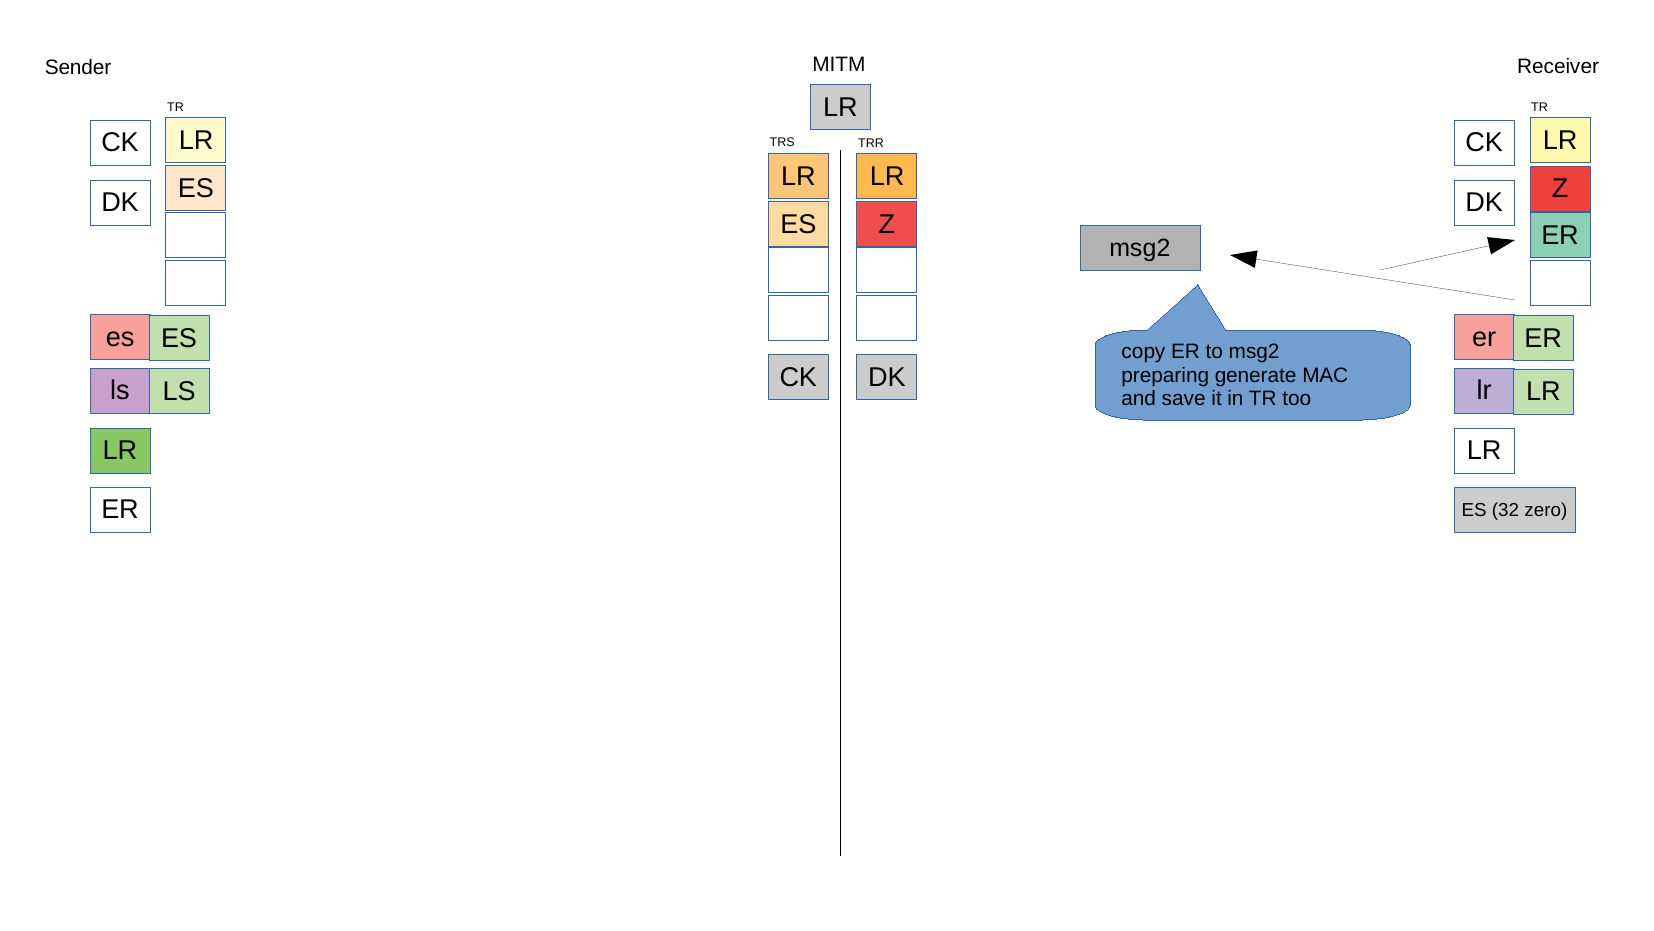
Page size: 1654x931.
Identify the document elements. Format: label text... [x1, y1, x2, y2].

text_box ES [149, 315, 210, 361]
text_box CK [1454, 120, 1515, 166]
text_box ES [768, 201, 829, 247]
text_box LR [1513, 369, 1574, 415]
text_box ls [90, 368, 149, 414]
text_box DK [90, 180, 151, 226]
text_box [856, 247, 917, 293]
text_box [768, 247, 829, 293]
text_box LR [1454, 428, 1515, 474]
text_box DK [856, 354, 917, 400]
text_box DK [1454, 180, 1515, 226]
text_box TRS [754, 128, 815, 172]
text_box LR [1530, 117, 1591, 163]
text_box msg2 [1080, 225, 1201, 271]
text_box LR [165, 117, 226, 163]
text_box ER [90, 487, 151, 533]
text_box [165, 260, 226, 306]
text_box LR [90, 428, 151, 474]
text_box LR [810, 84, 871, 130]
text_box ES (32 zero) [1454, 487, 1576, 533]
text_box LR [856, 153, 917, 199]
text_box LS [149, 368, 210, 414]
text_box es [90, 314, 151, 360]
text_box er [1454, 314, 1515, 360]
text_box LR [768, 153, 829, 199]
text_box copy ER to msg2 preparing generate MAC and save it in TR too [1095, 284, 1411, 421]
text_box TR [1516, 92, 1577, 136]
text_box ES [165, 165, 226, 211]
text_box [768, 295, 829, 341]
text_box Sender [30, 48, 196, 94]
text_box Z [1530, 166, 1591, 212]
text_box ER [1513, 315, 1574, 361]
text_box MITM [797, 45, 886, 91]
text_box CK [768, 354, 829, 400]
text_box ER [1530, 212, 1591, 258]
text_box lr [1454, 368, 1515, 414]
text_box CK [90, 120, 151, 166]
text_box TRR [843, 128, 904, 172]
text_box TR [152, 92, 213, 136]
text_box [856, 295, 917, 341]
text_box Z [856, 201, 917, 247]
text_box [1530, 260, 1591, 306]
text_box Receiver [1502, 47, 1654, 93]
text_box [165, 212, 226, 258]
